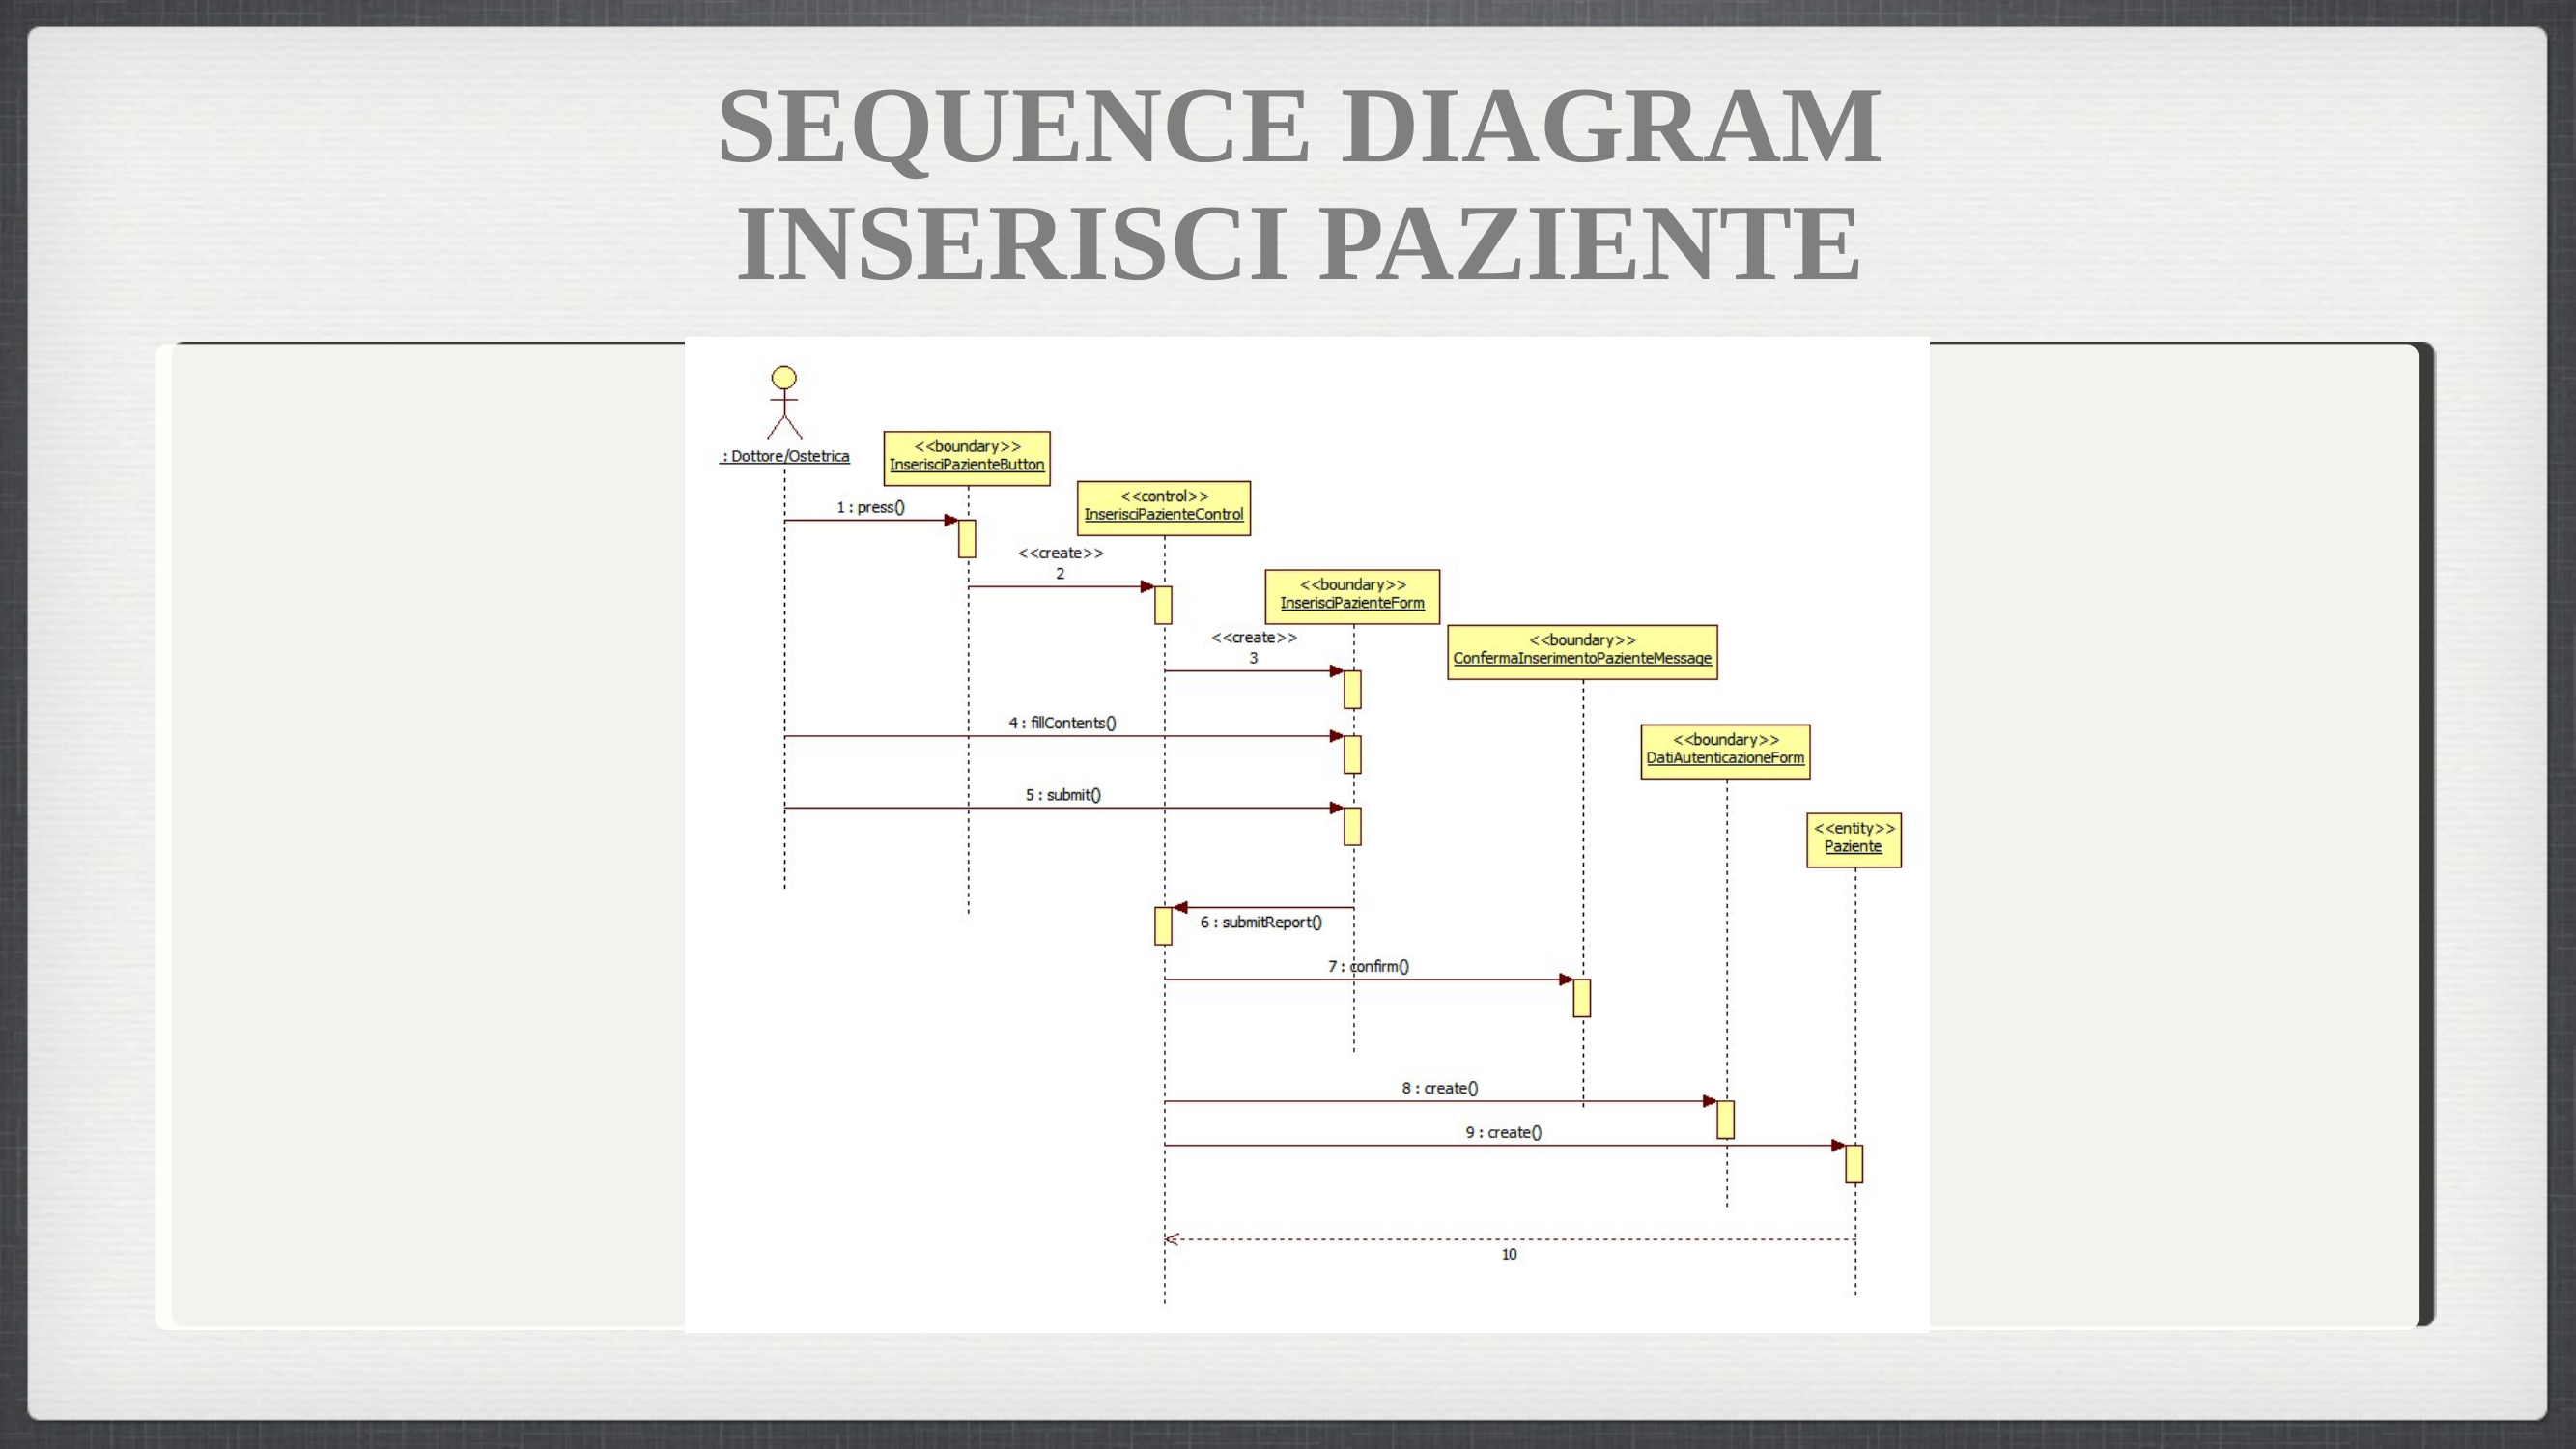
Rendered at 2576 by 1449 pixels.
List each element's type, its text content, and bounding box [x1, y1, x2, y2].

title SEQUENCE DIAGRAM INSERISCI PAZIENTE [228, 66, 2372, 904]
picture [0, 0, 2576, 1449]
